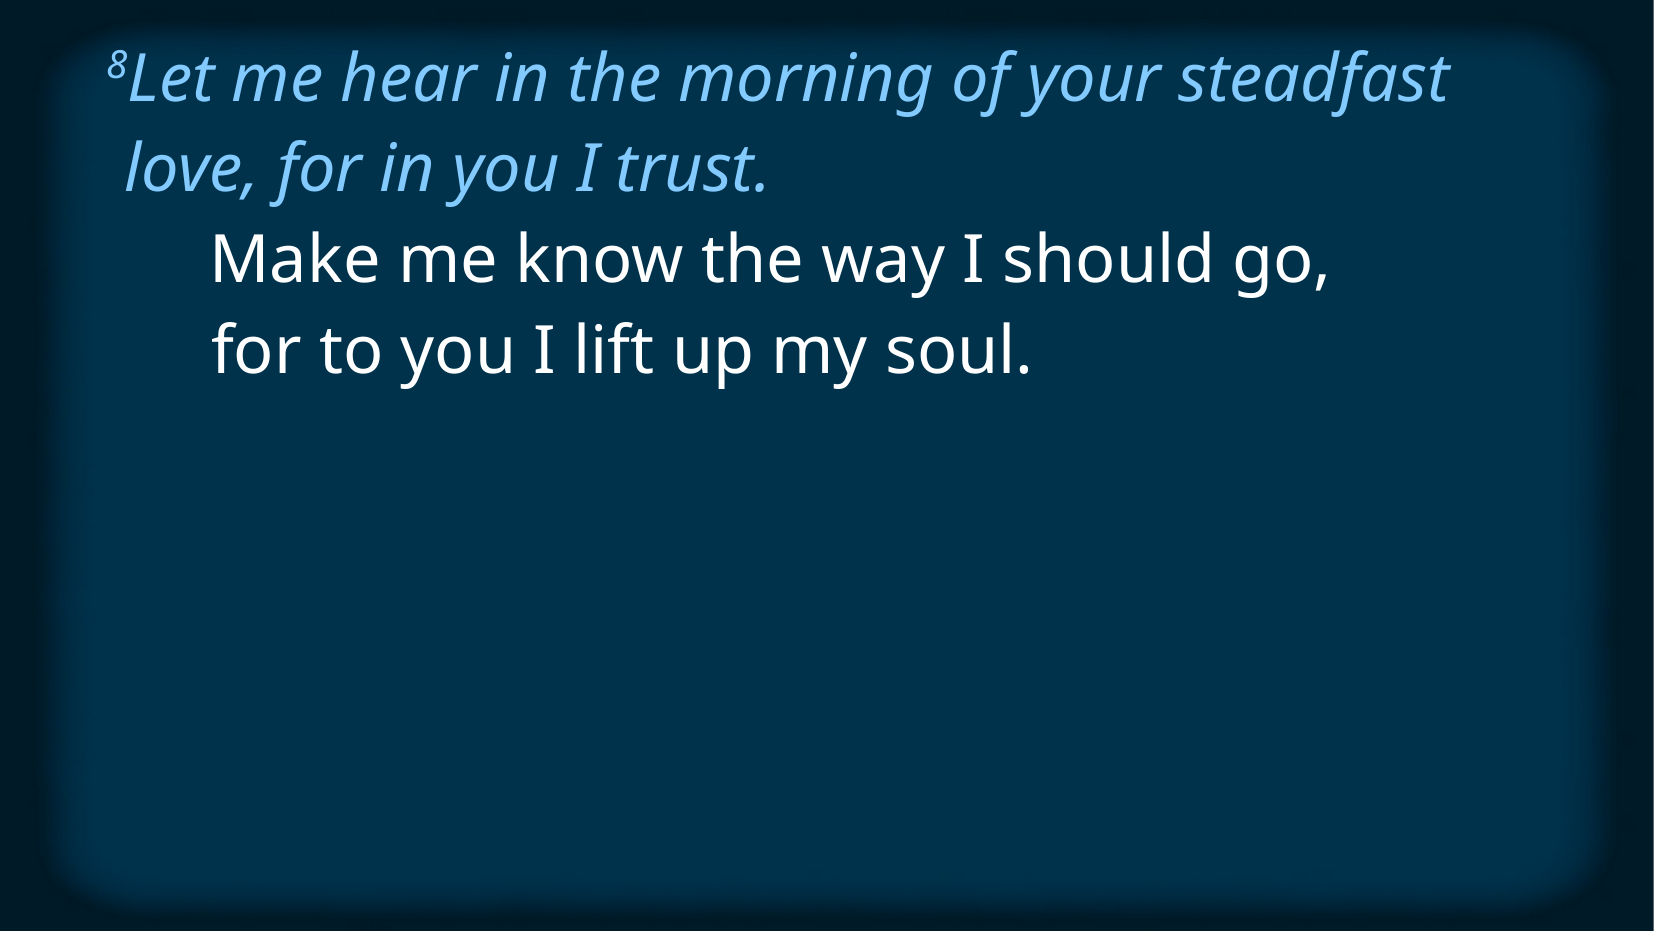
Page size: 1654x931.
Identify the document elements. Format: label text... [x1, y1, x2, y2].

text_box 8Let me hear in the morning of your steadfast love, for in you I trust. Make me know the way I should go, for to you I lift up my soul. [91, 22, 1562, 393]
picture [0, 0, 1654, 931]
